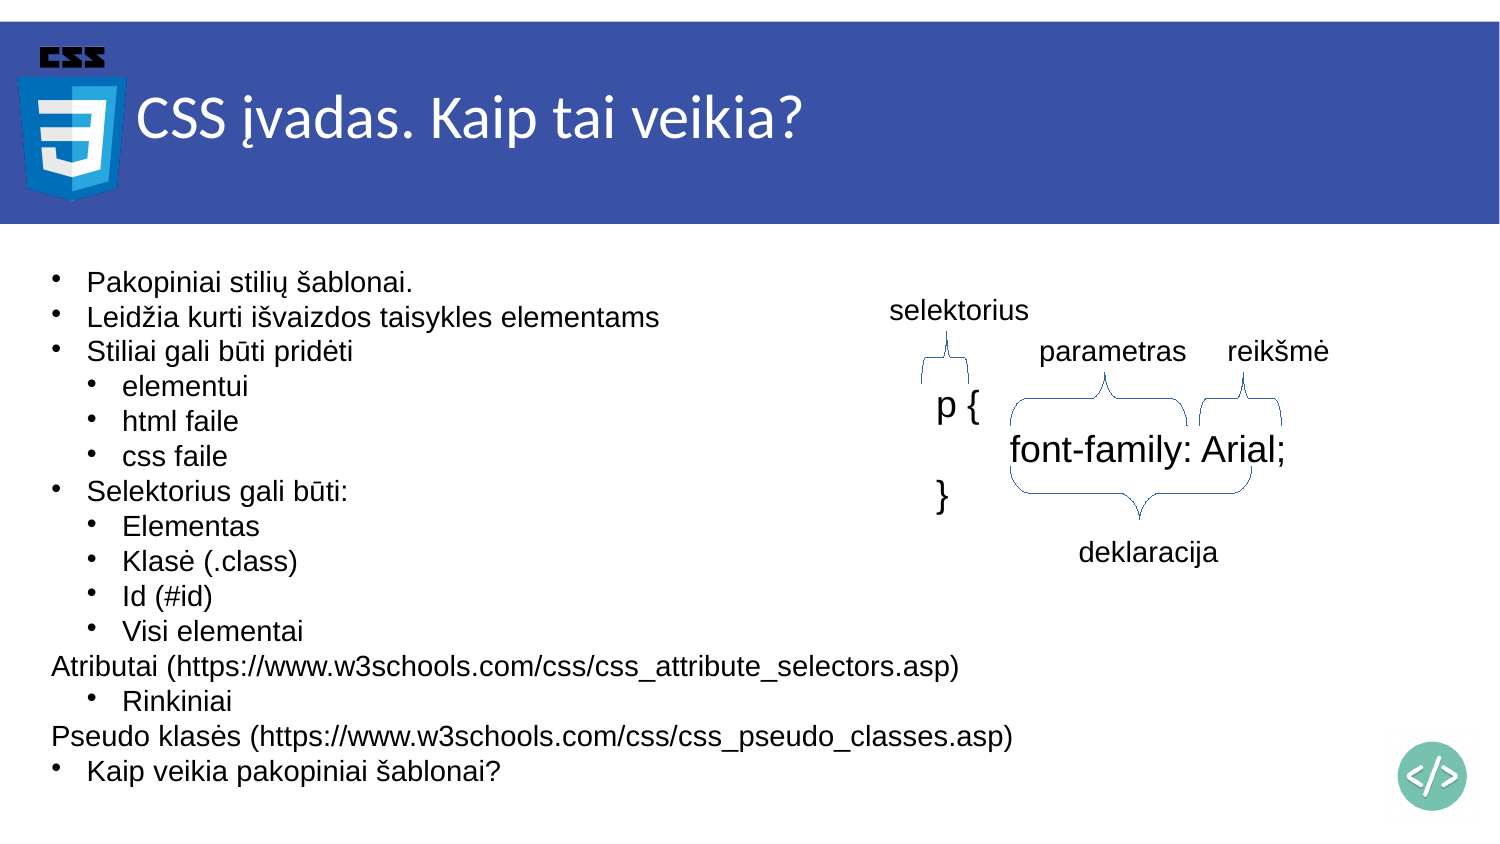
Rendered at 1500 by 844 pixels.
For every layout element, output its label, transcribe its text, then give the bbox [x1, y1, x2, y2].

text_box parametras [1015, 324, 1211, 373]
text_box reikšmė [1181, 325, 1376, 373]
text_box deklaracija [1051, 525, 1246, 574]
text_box selektorius [862, 283, 1057, 331]
text_box CSS įvadas. Kaip tai veikia? [127, 73, 1500, 167]
picture [17, 46, 127, 201]
text_box Pakopiniai stilių šablonai. Leidžia kurti išvaizdos taisykles elementams Stiliai gali būti pridėti elementui html faile css faile Selektorius gali būti: Elementas Klasė (.class) Id (#id) Visi elementai Atributai (https://www.w3schools.com/css/css_attribute_selectors.asp) Rinkiniai Pseudo klasės (https://www.w3schools.com/css/css_pseudo_classes.asp) Kaip veikia pakopiniai šablonai? [36, 247, 1389, 789]
text_box p { font-family: Arial; } [921, 372, 1302, 513]
picture [1381, 725, 1483, 827]
